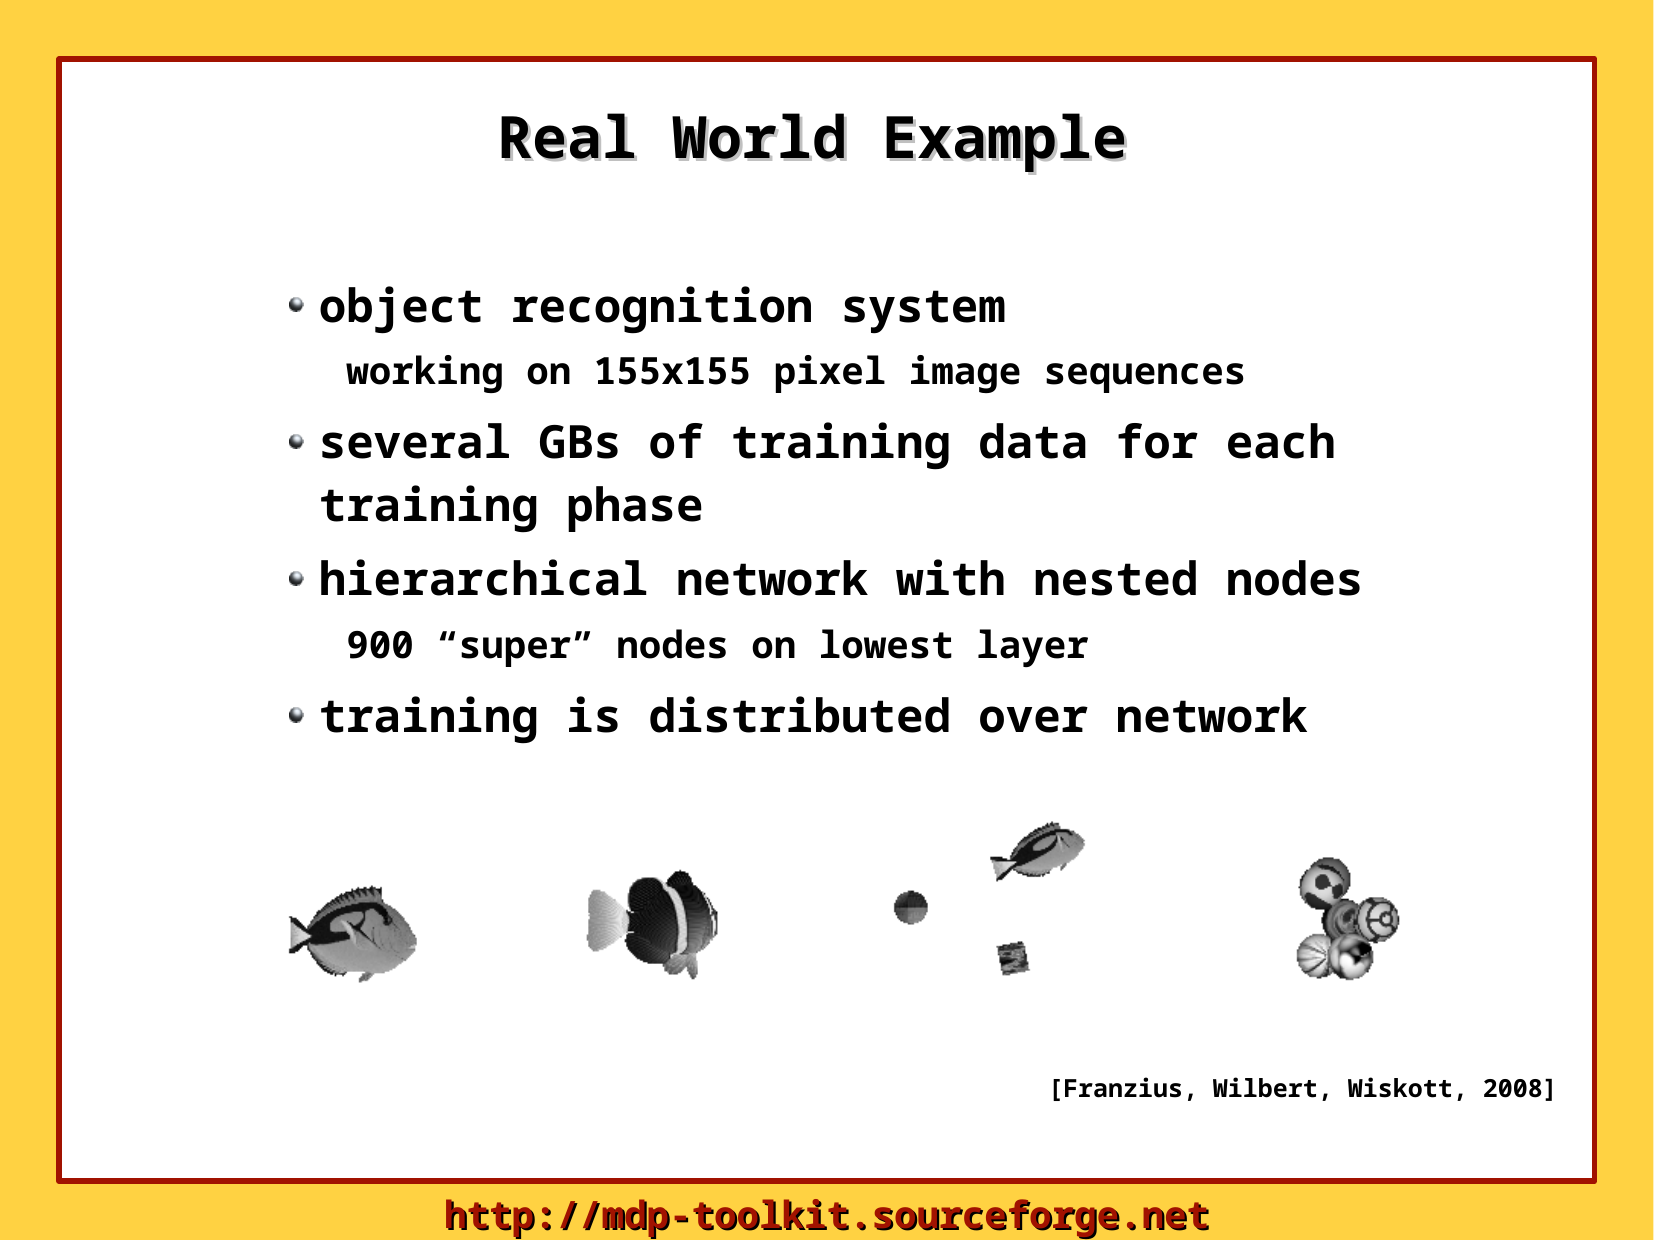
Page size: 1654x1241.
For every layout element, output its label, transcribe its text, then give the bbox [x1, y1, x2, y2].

text_box Real World Example [88, 88, 1536, 173]
text_box object recognition system working on 155x155 pixel image sequences several GBs of training data for each training phase hierarchical network with nested nodes 900 “super” nodes on lowest layer training is distributed over network [274, 265, 1379, 698]
picture [546, 804, 783, 1044]
picture [221, 815, 458, 1052]
text_box [Franzius, Wilbert, Wiskott, 2008] [1033, 1062, 1595, 1133]
picture [1195, 824, 1433, 1062]
picture [870, 794, 1108, 1034]
picture [289, 707, 304, 723]
